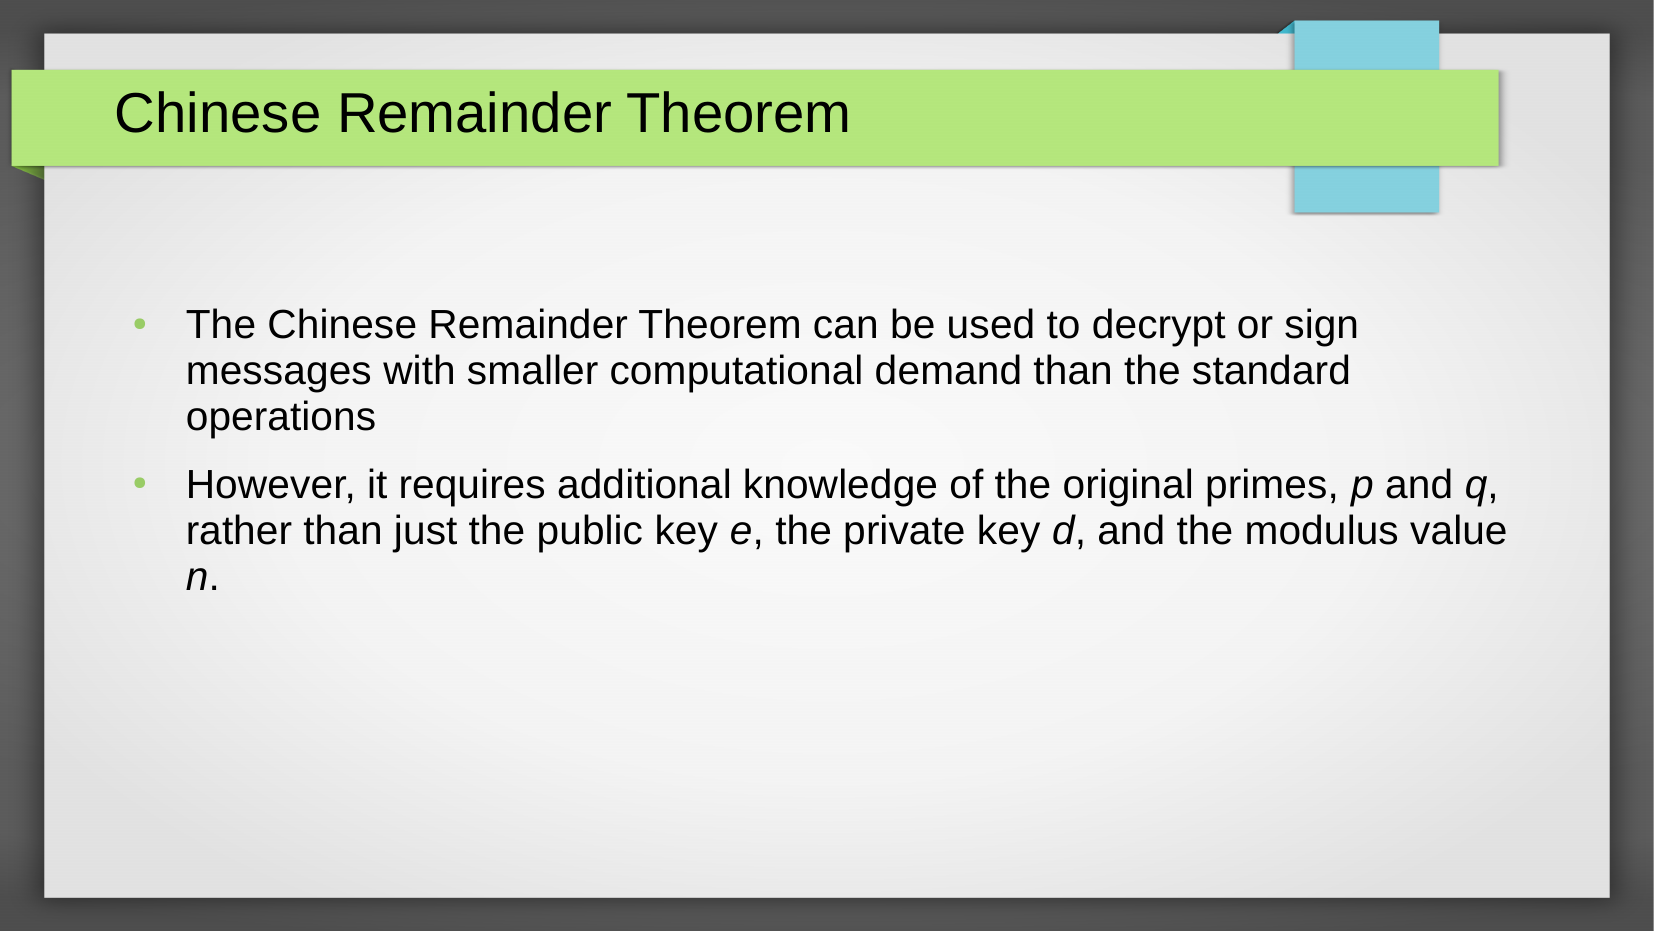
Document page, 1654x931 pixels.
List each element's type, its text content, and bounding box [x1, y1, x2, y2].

list The Chinese Remainder Theorem can be used to decrypt or sign messages with smaller computational demand than the standard operations However, it requires additional knowledge of the original primes, p and q, rather than just the public key e, the private key d, and the modulus value n. [114, 302, 1539, 931]
picture [0, 0, 1654, 931]
title Chinese Remainder Theorem [114, 15, 1539, 212]
